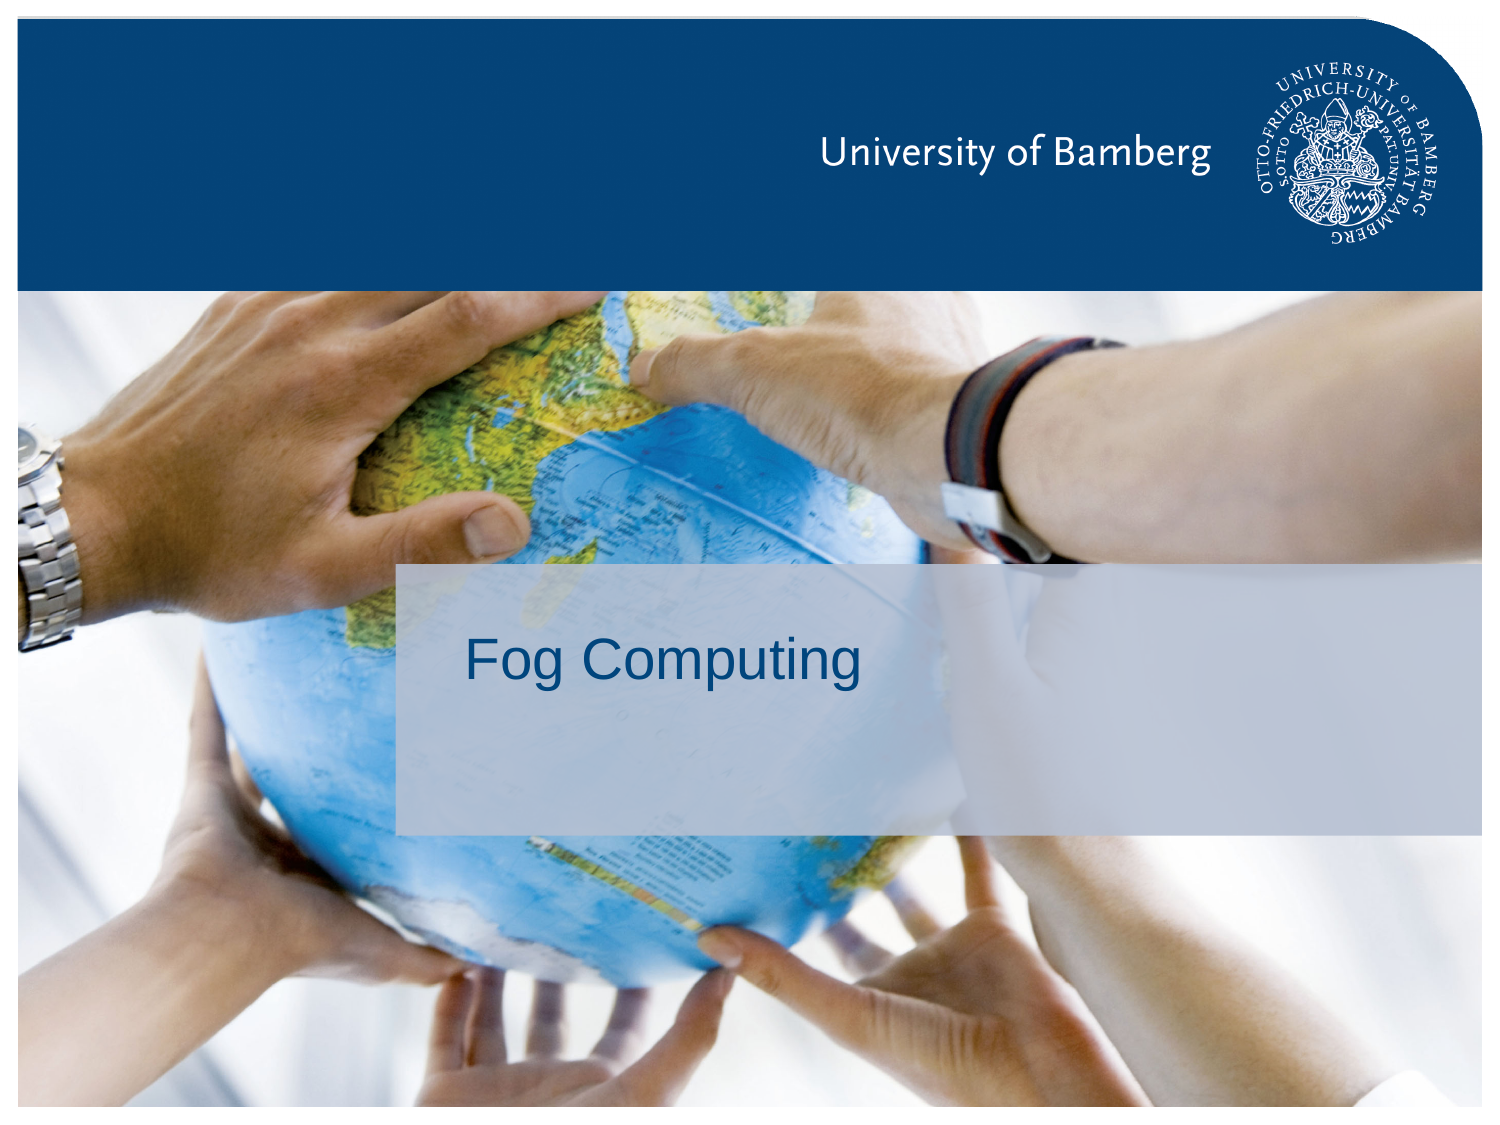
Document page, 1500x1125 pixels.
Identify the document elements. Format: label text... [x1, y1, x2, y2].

title Fog Computing [449, 562, 1418, 750]
picture [0, 0, 1500, 1125]
text_box [395, 564, 1482, 836]
